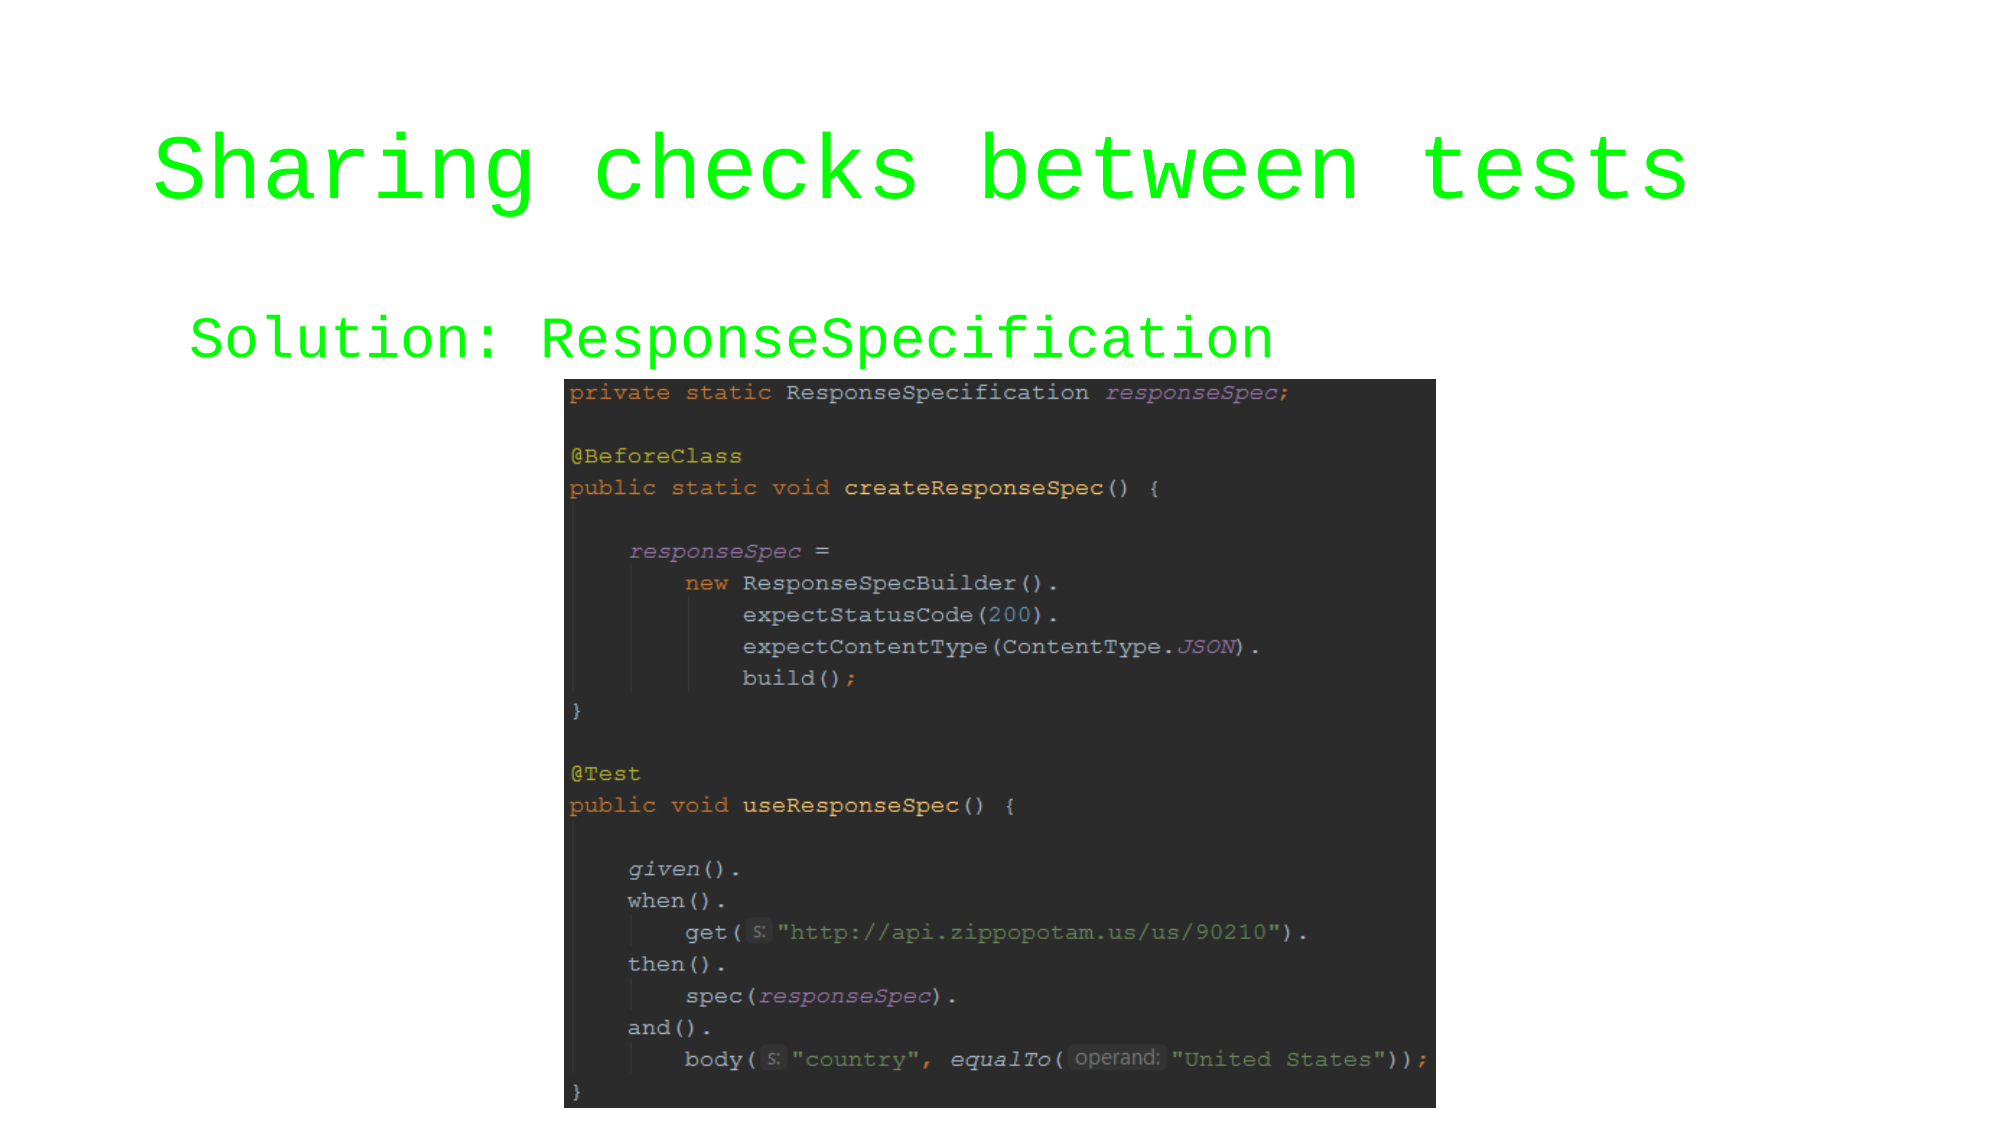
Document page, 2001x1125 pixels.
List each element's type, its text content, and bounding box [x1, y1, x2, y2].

list Solution: ResponseSpecification [137, 299, 1863, 1014]
picture [564, 379, 1436, 1109]
title Sharing checks between tests [137, 59, 1902, 278]
